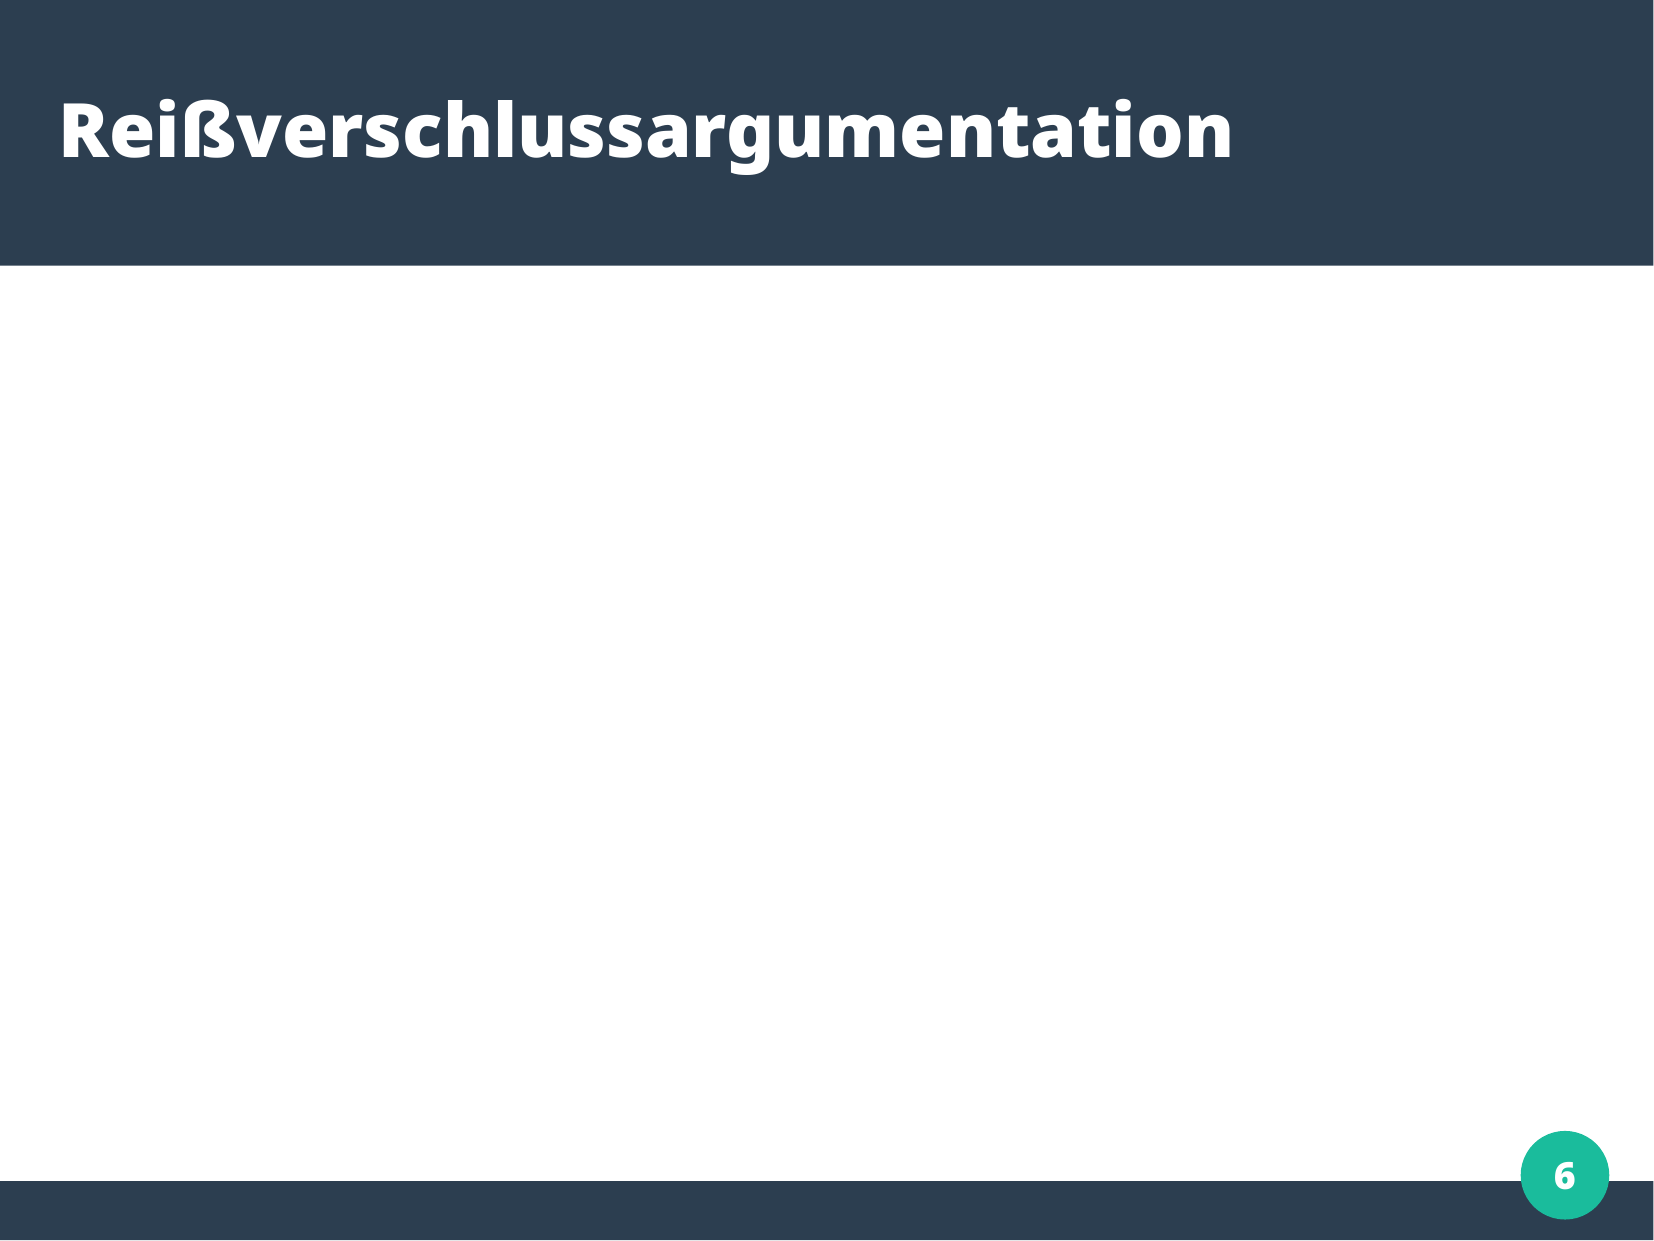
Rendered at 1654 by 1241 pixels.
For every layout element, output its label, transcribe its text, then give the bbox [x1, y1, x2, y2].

title Reißverschlussargumentation [59, 49, 1595, 207]
